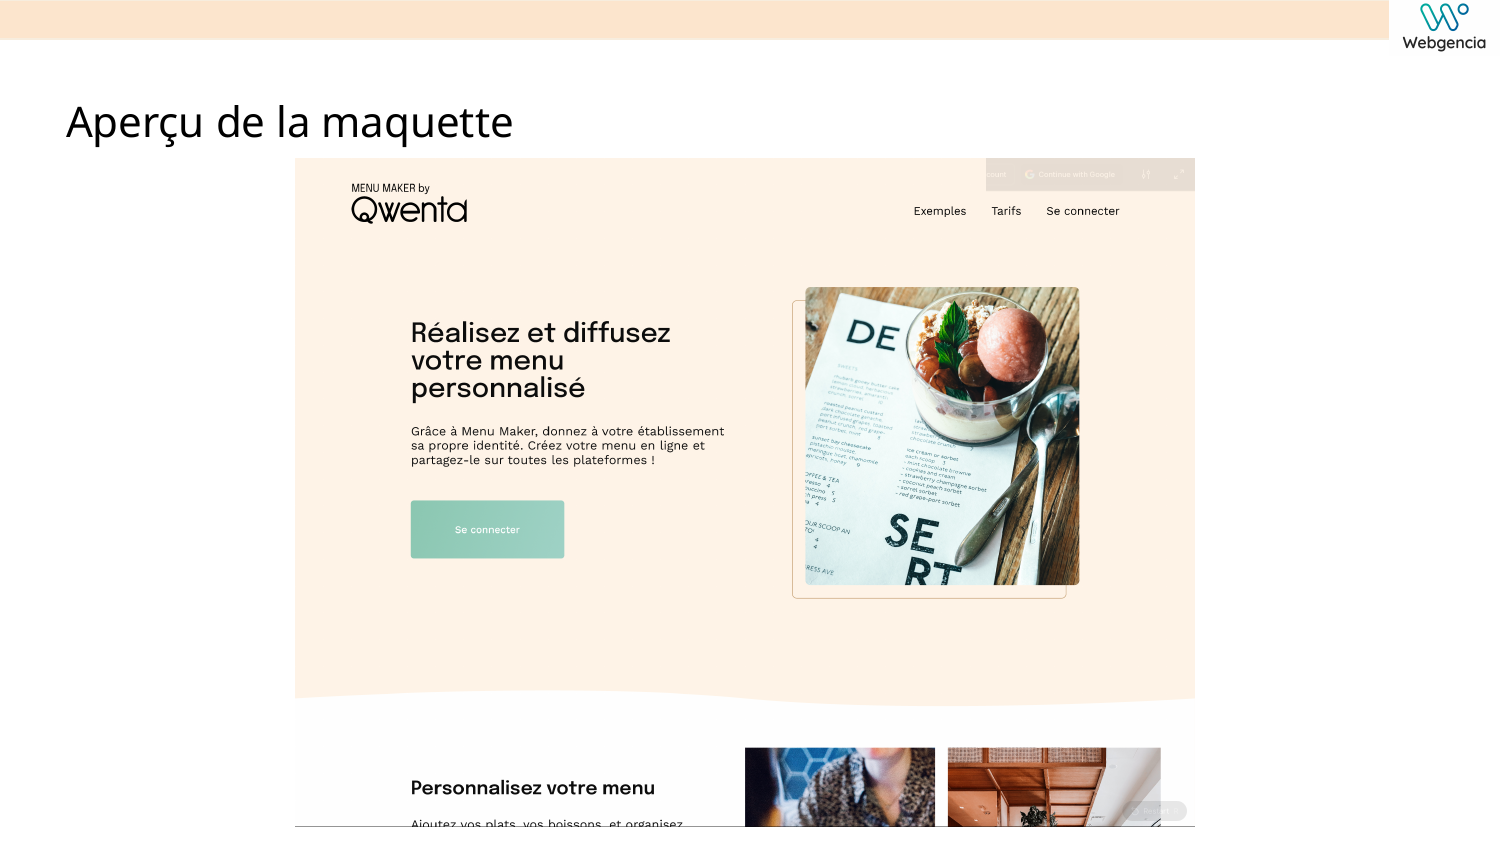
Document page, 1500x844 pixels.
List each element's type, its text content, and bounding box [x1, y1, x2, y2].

text_box [0, 0, 1389, 40]
title Aperçu de la maquette [51, 72, 1449, 167]
picture [1389, 0, 1500, 56]
picture [295, 158, 1195, 827]
